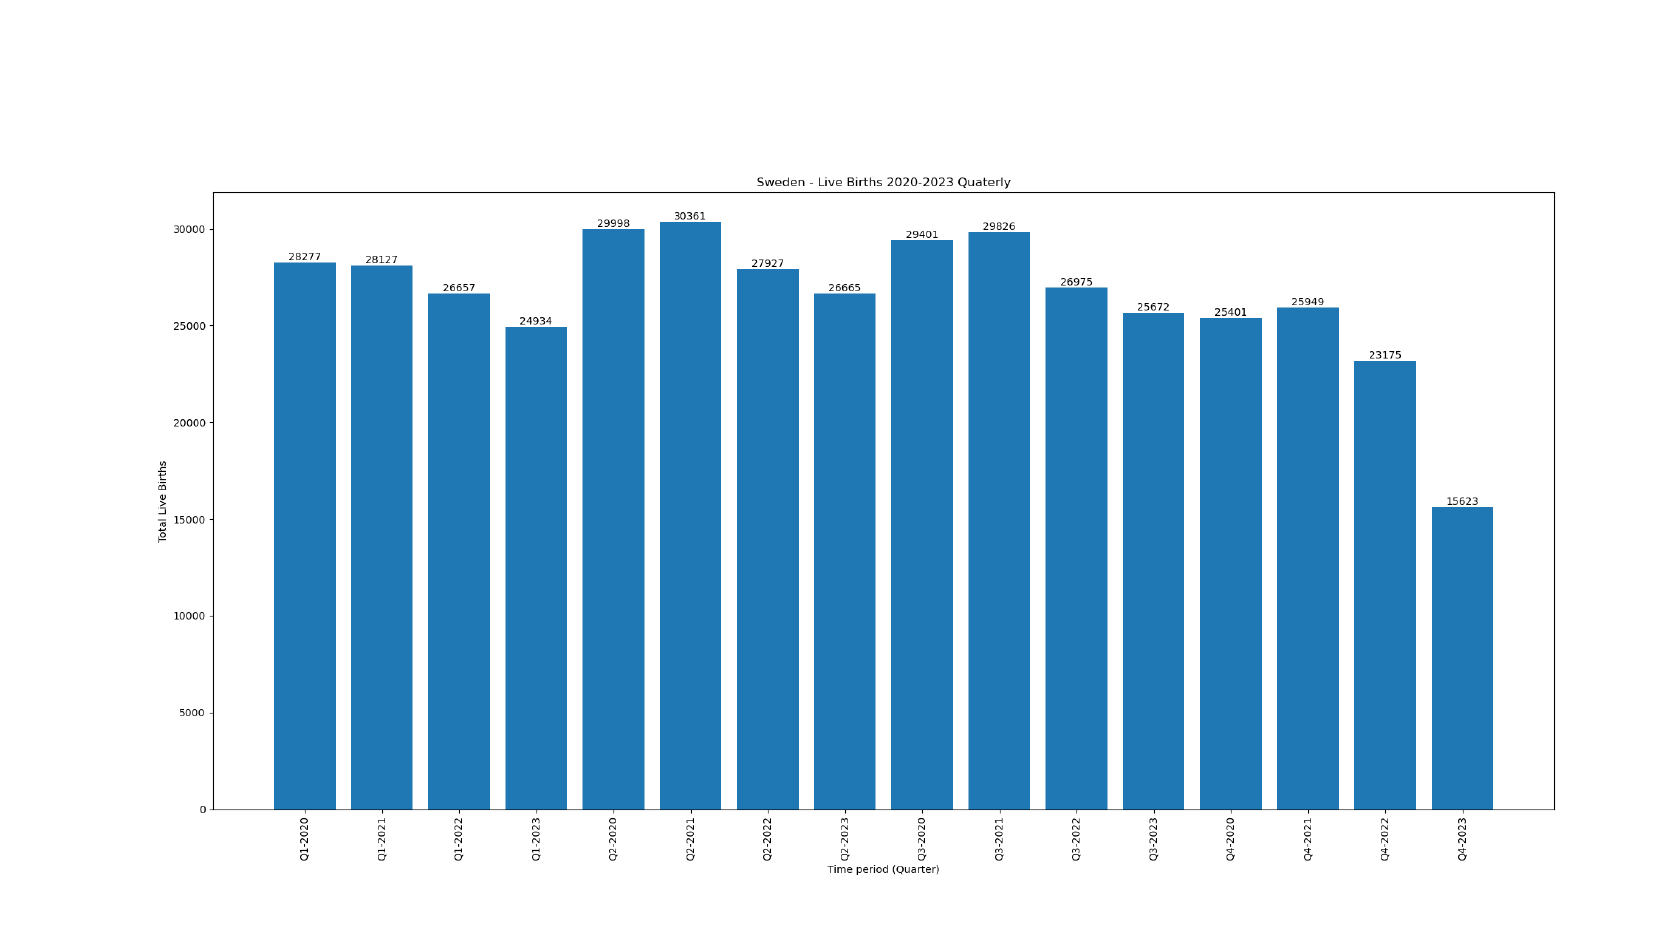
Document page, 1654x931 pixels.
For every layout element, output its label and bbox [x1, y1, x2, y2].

picture [147, 166, 1565, 886]
